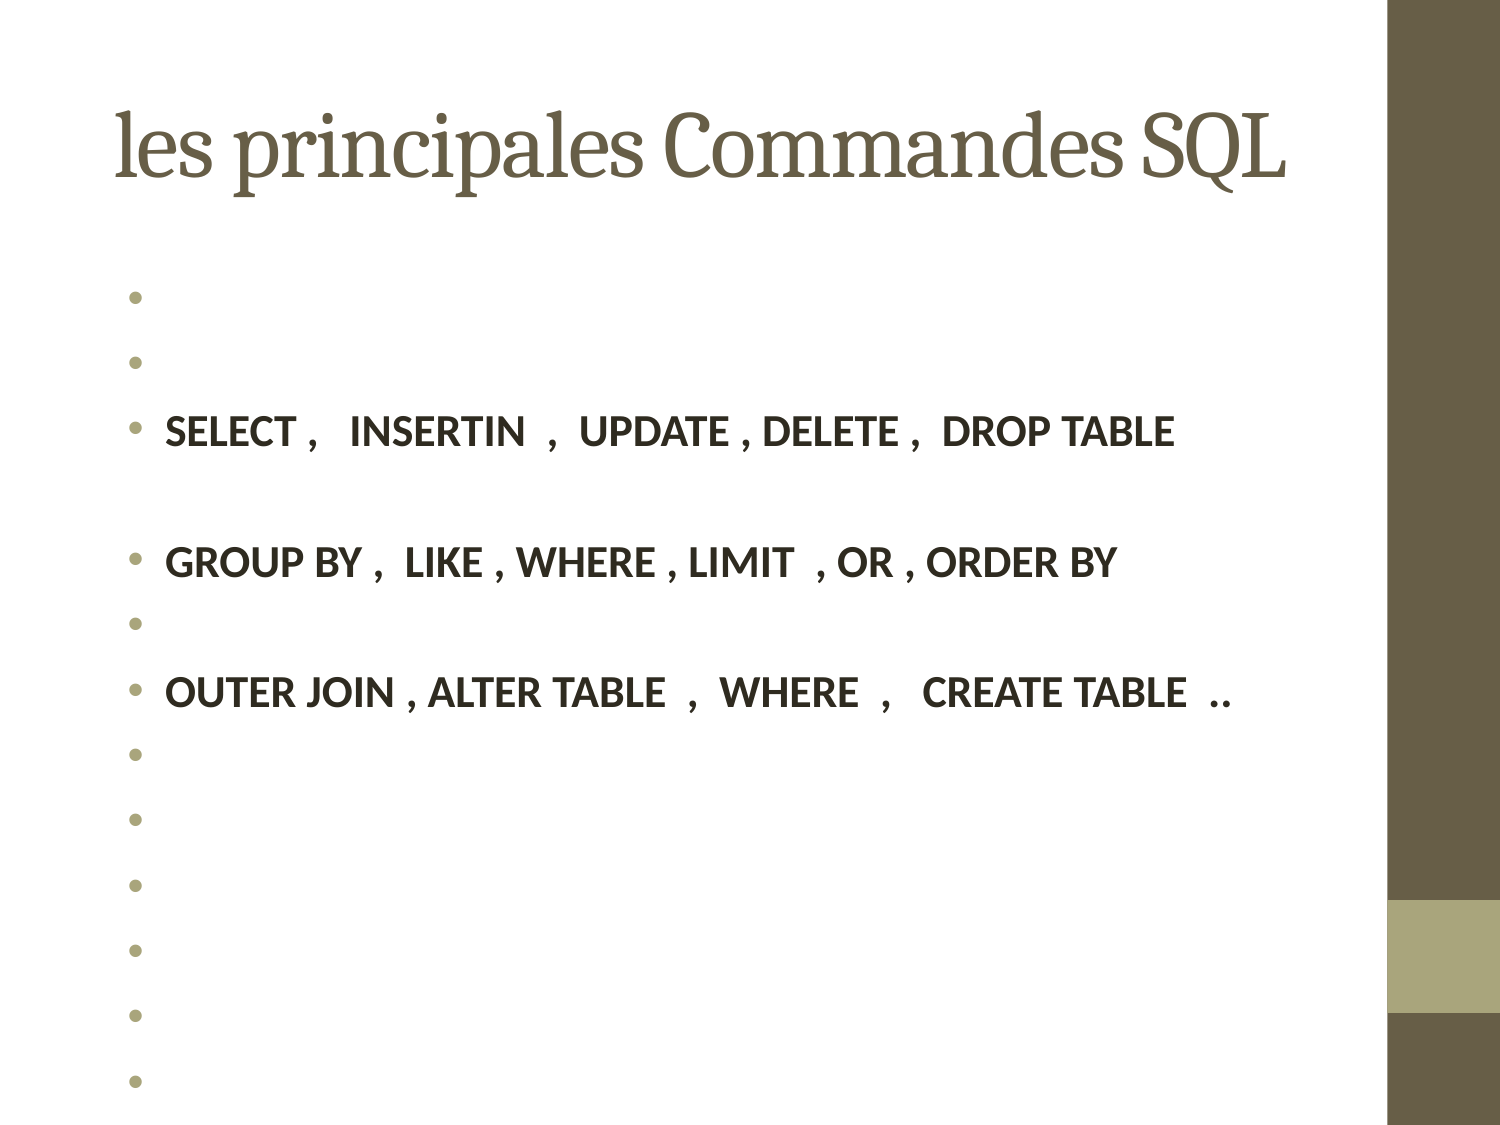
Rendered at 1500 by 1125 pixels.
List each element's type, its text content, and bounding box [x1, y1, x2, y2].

list SELECT , INSERTIN , UPDATE , DELETE , DROP TABLE GROUP BY , LIKE , WHERE , LIMIT , OR , ORDER BY OUTER JOIN , ALTER TABLE , WHERE , CREATE TABLE .. [75, 262, 1326, 1051]
title les principales Commandes SQL [75, 45, 1326, 233]
